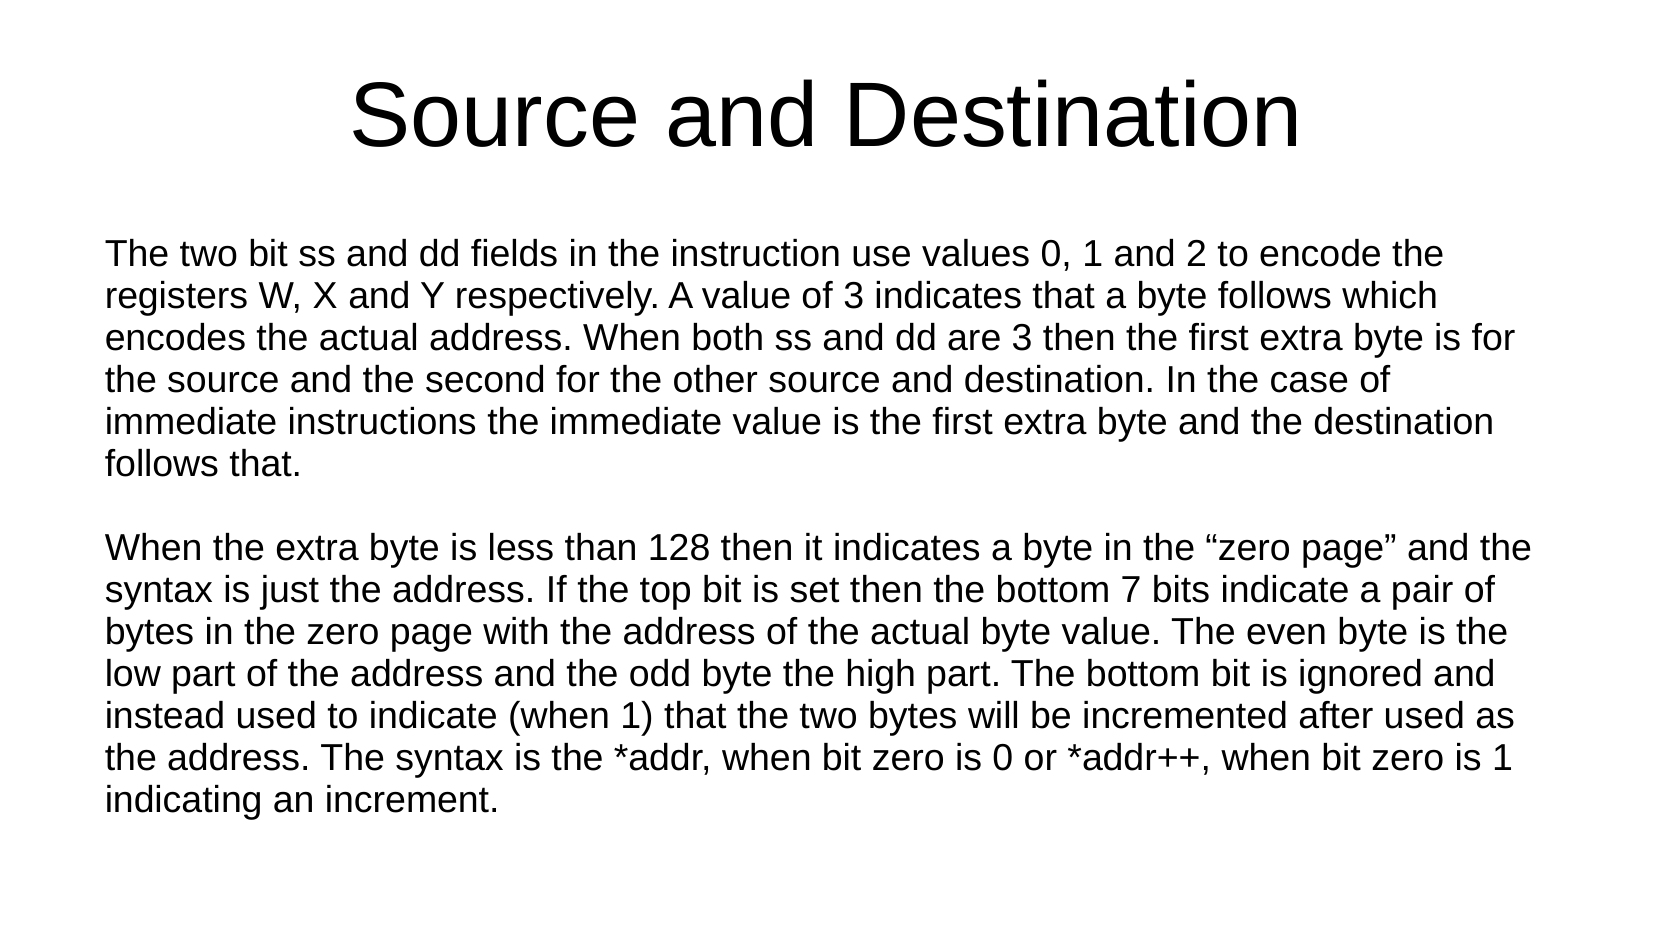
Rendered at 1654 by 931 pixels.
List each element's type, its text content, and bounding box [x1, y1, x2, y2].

title Source and Destination [82, 37, 1571, 193]
text_box The two bit ss and dd fields in the instruction use values 0, 1 and 2 to encode the registers W, X and Y respectively. A value of 3 indicates that a byte follows which encodes the actual address. When both ss and dd are 3 then the first extra byte is for the source and the second for the other source and destination. In the case of immediate instructions the immediate value is the first extra byte and the destination follows that. When the extra byte is less than 128 then it indicates a byte in the “zero page” and the syntax is just the address. If the top bit is set then the bottom 7 bits indicate a pair of bytes in the zero page with the address of the actual byte value. The even byte is the low part of the address and the odd byte the high part. The bottom bit is ignored and instead used to indicate (when 1) that the two bytes will be incremented after used as the address. The syntax is the *addr, when bit zero is 0 or *addr++, when bit zero is 1 indicating an increment. [90, 225, 1561, 912]
